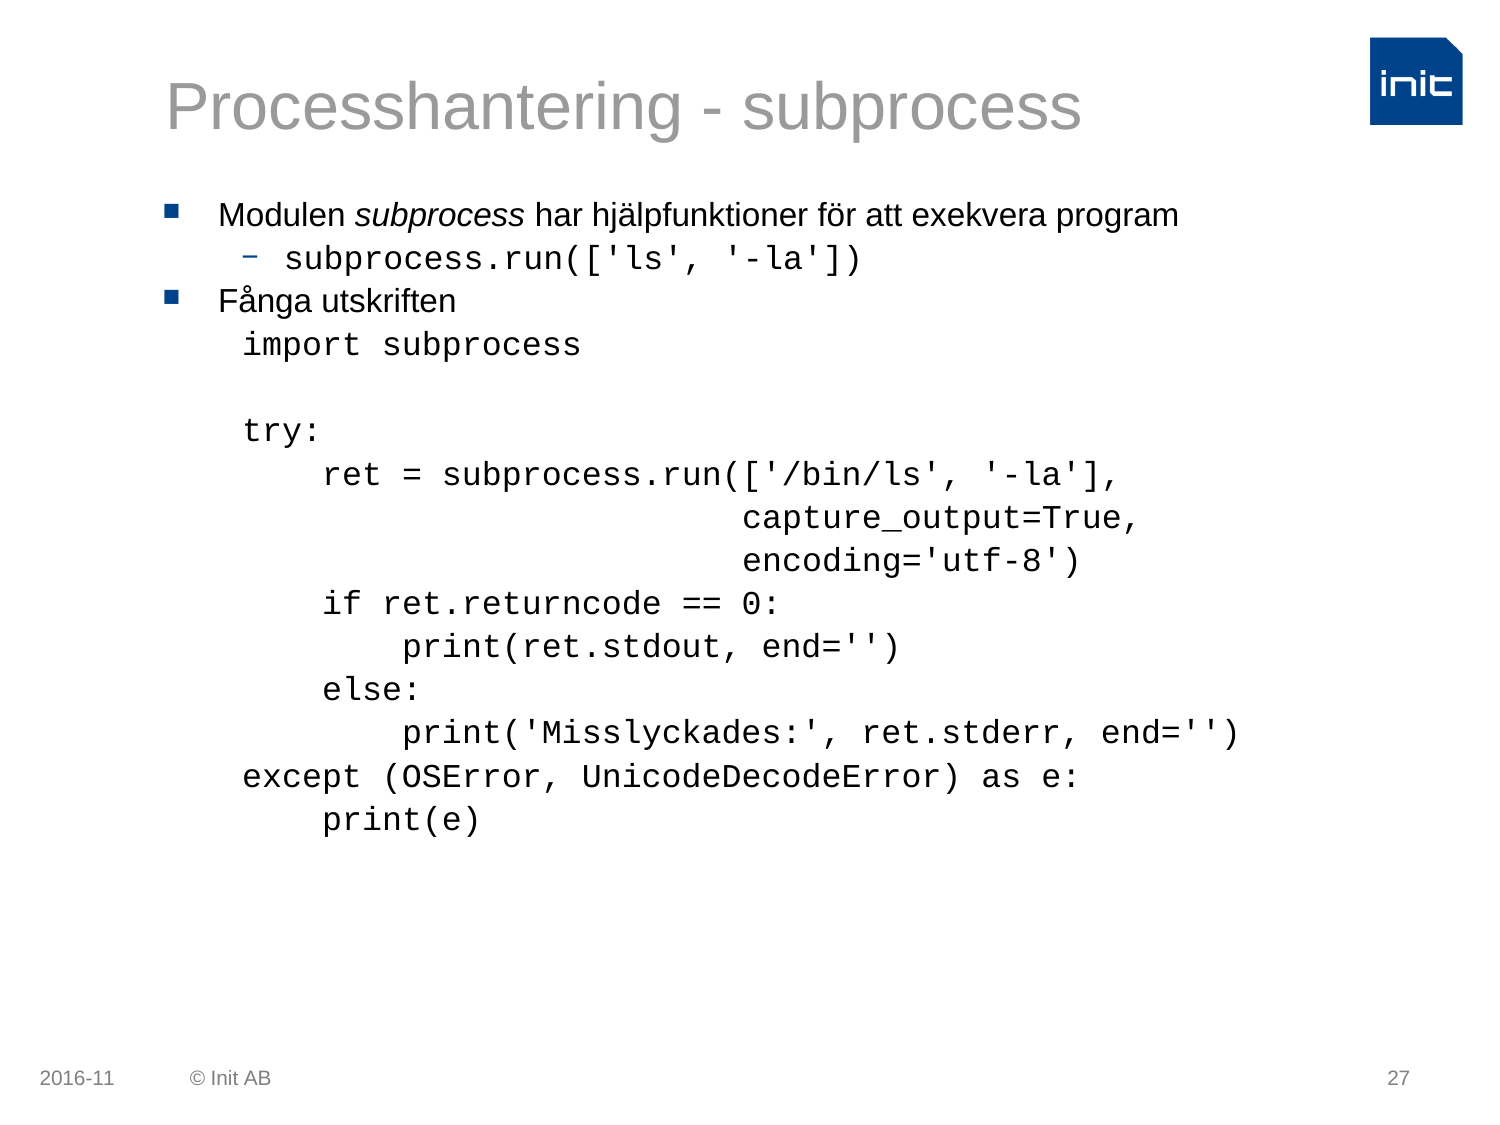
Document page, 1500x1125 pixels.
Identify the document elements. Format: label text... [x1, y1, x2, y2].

text_box <nummer> [1350, 1037, 1426, 1098]
text_box © Init AB [174, 1037, 1326, 1098]
picture [1370, 37, 1463, 125]
text_box Modulen subprocess har hjälpfunktioner för att exekvera program subprocess.run(['ls', '-la']) Fånga utskriften import subprocess try: ret = subprocess.run(['/bin/ls', '-la'], capture_output=True, encoding='utf-8') if ret.returncode == 0: print(ret.stdout, end='') else: print('Misslyckades:', ret.stderr, end='') except (OSError, UnicodeDecodeError) as e: print(e) [150, 189, 1351, 992]
text_box 2016-11 [24, 1037, 151, 1098]
text_box Processhantering - subprocess [150, 0, 1351, 151]
